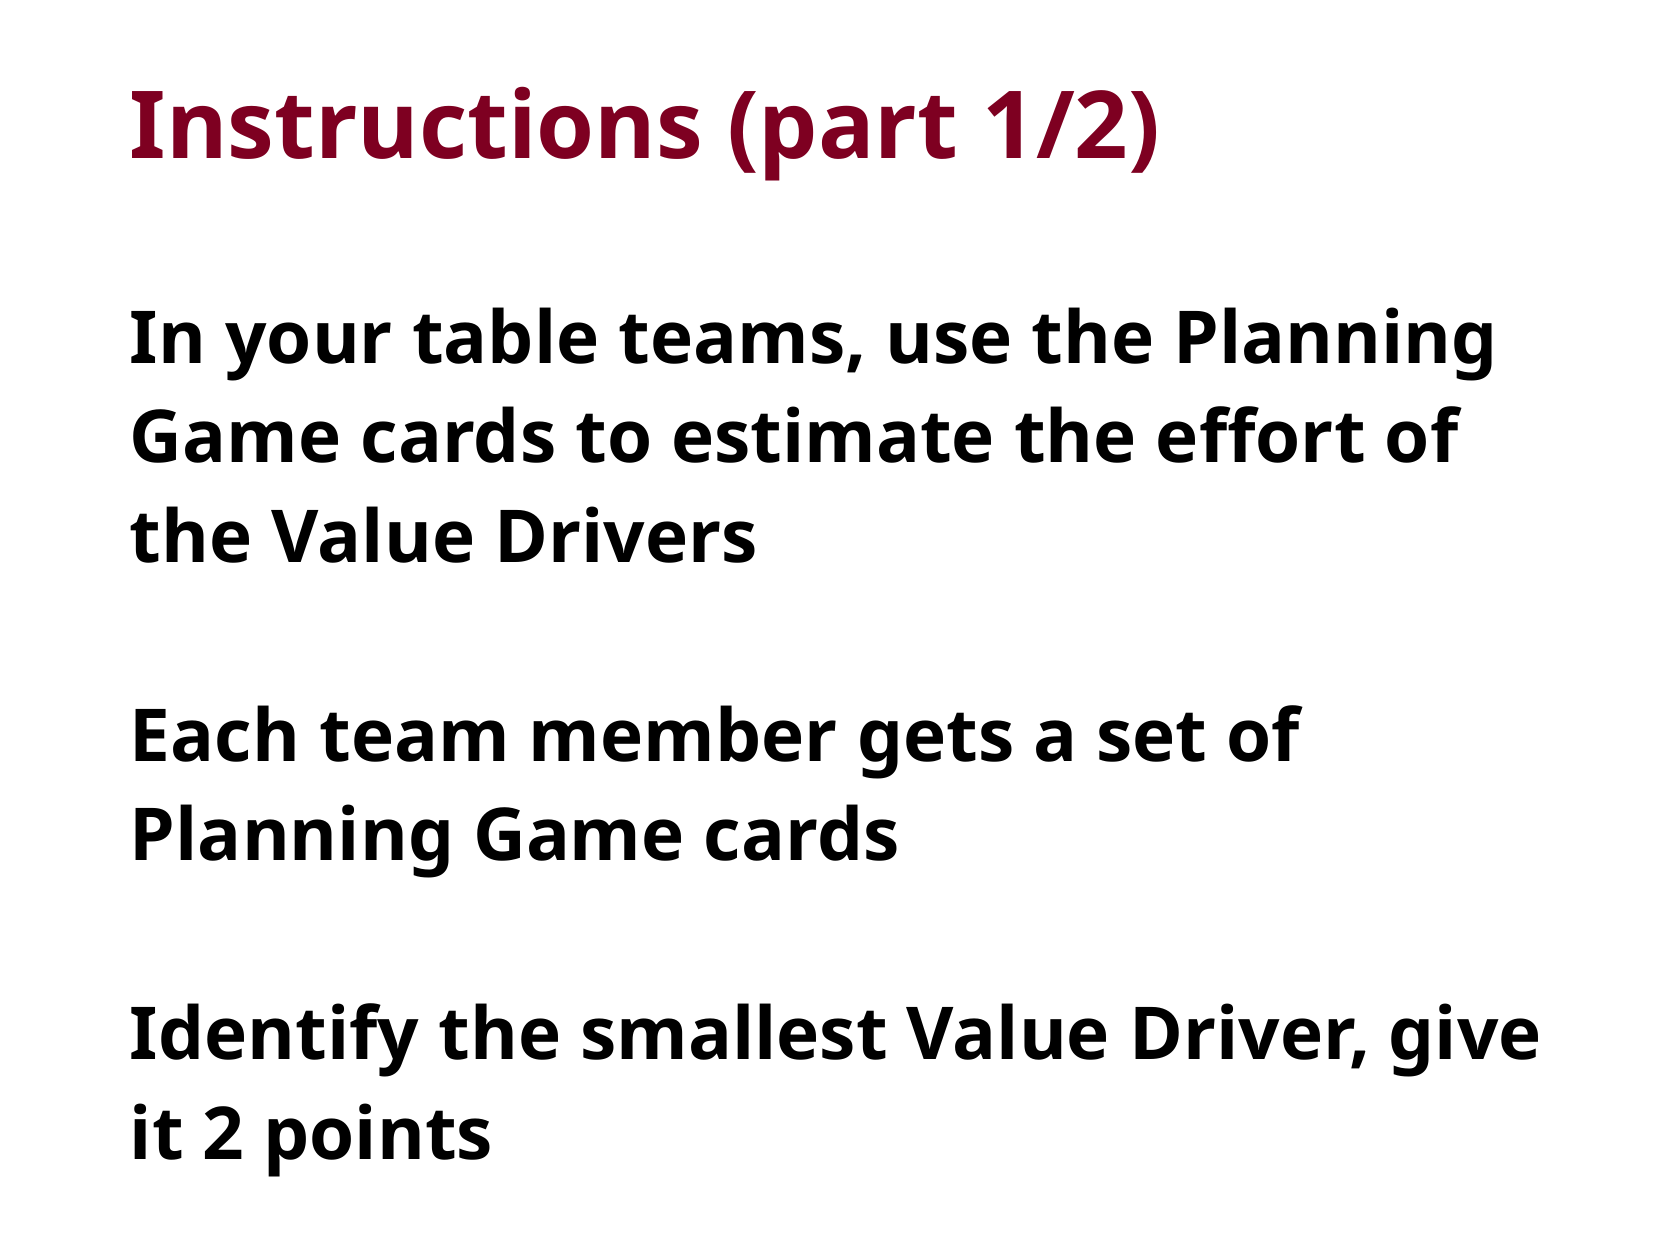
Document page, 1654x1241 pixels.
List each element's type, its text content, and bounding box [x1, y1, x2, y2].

title Instructions (part 1/2) In your table teams, use the Planning Game cards to estimate the effort of the Value Drivers Each team member gets a set of Planning Game cards Identify the smallest Value Driver, give it 2 points [59, 43, 1595, 1196]
